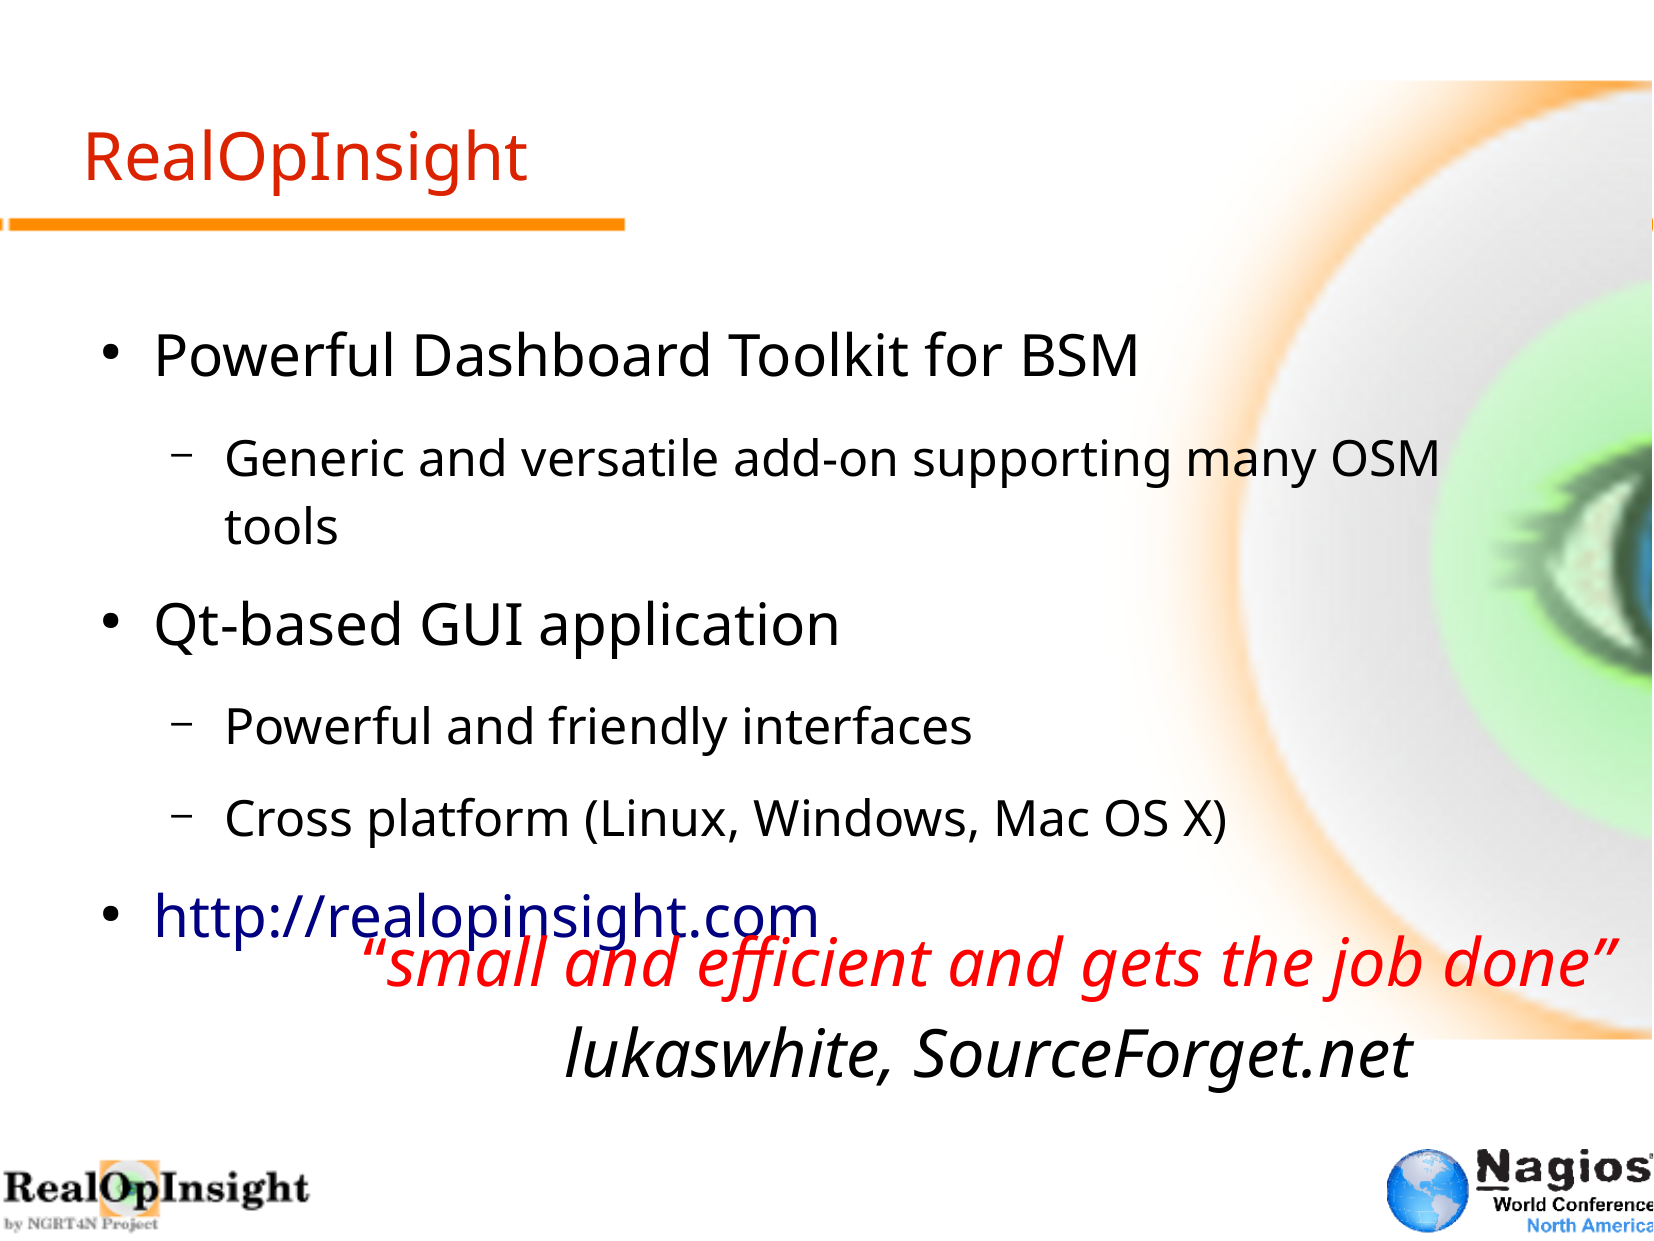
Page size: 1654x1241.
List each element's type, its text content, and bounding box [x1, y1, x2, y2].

text_box “small and efficient and gets the job done” lukaswhite, SourceForget.net [338, 909, 1641, 1103]
picture [0, 0, 1654, 1241]
list Powerful Dashboard Toolkit for BSM Generic and versatile add-on supporting many OSM tools Qt-based GUI application Powerful and friendly interfaces Cross platform (Linux, Windows, Mac OS X) http://realopinsight.com [82, 313, 1538, 1034]
title RealOpInsight [82, 73, 1547, 237]
